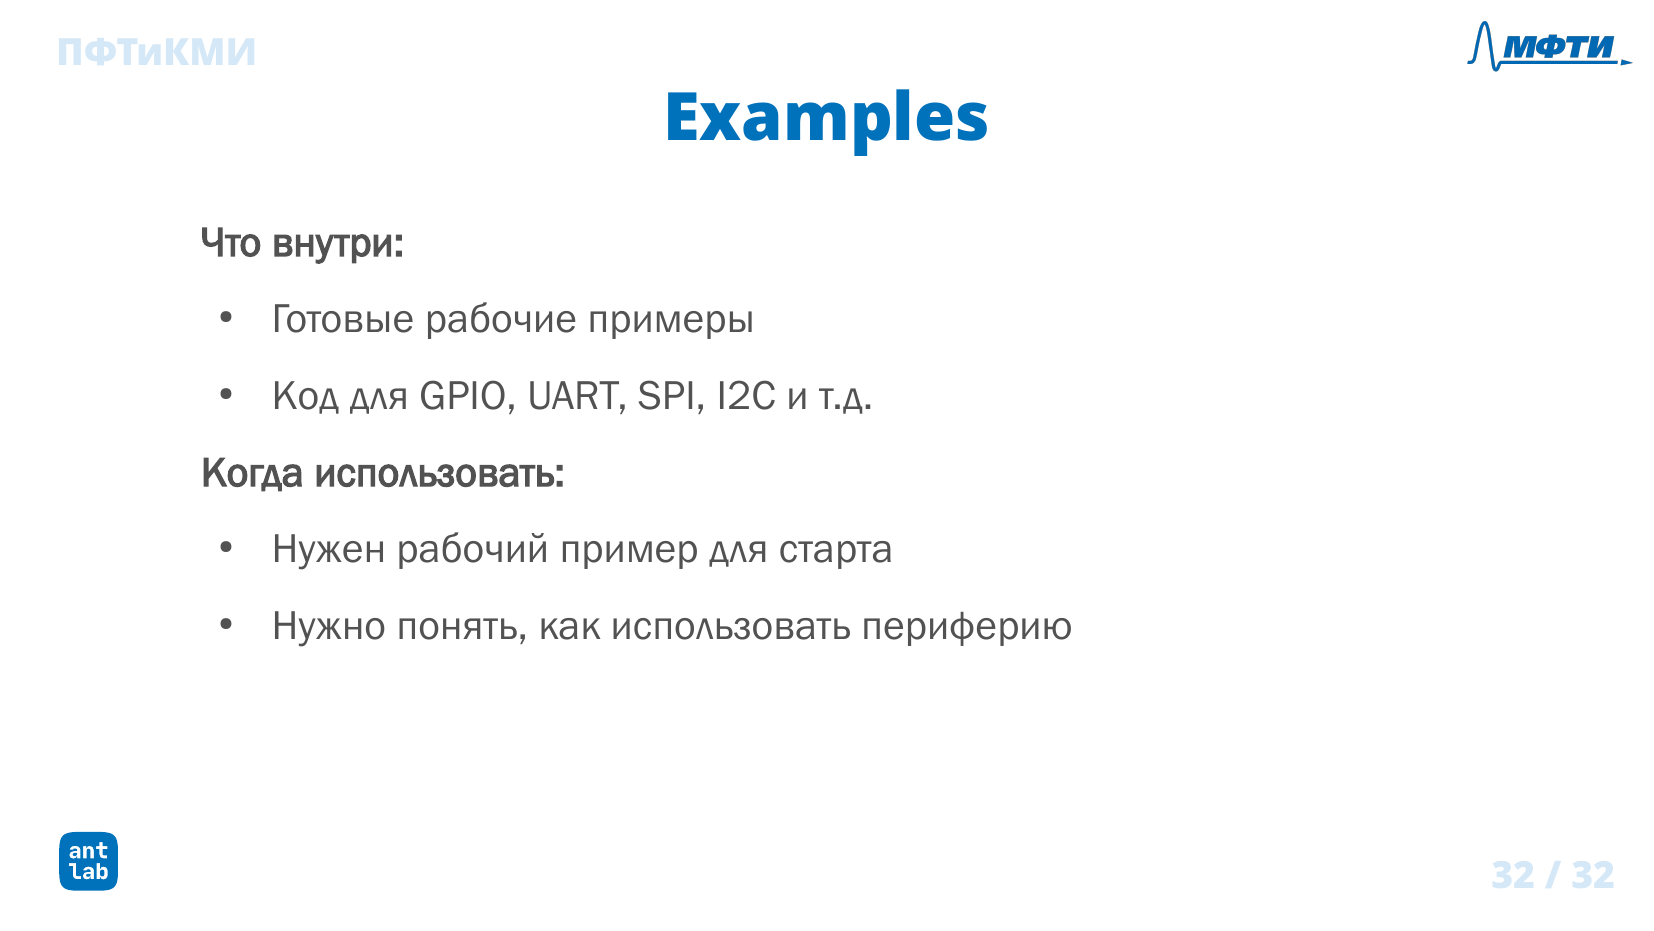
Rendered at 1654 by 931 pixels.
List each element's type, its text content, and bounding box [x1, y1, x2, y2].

title Examples [82, 37, 1571, 193]
list Что внутри: Готовые рабочие примеры Код для GPIO, UART, SPI, I2C и т.д. Когда использовать: Нужен рабочий пример для старта Нужно понять, как использовать периферию [200, 217, 1595, 758]
picture [1446, 0, 1654, 93]
